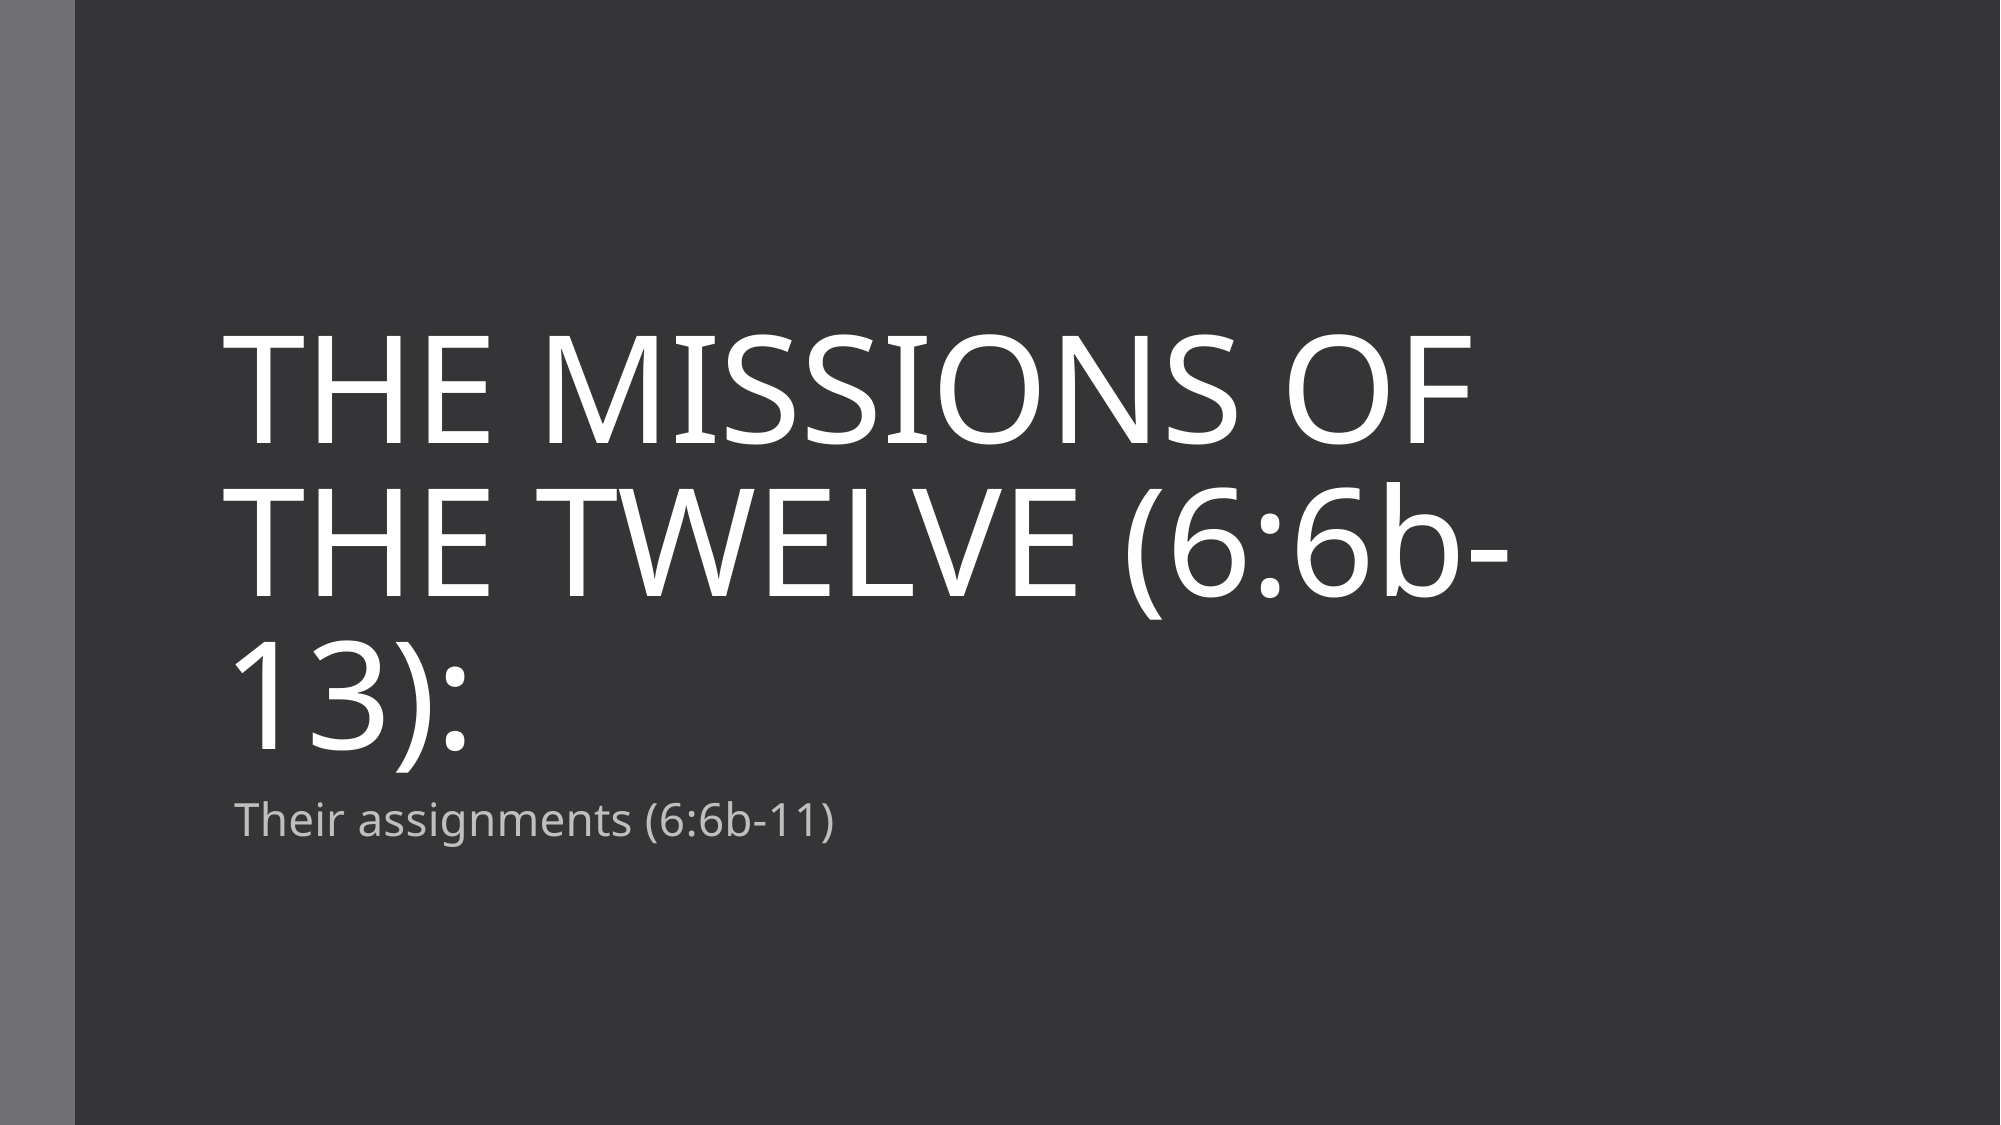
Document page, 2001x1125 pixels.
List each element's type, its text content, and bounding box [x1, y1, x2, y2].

subtitle Their assignments (6:6b-11) [206, 787, 1752, 1066]
title THE MISSIONS OF THE TWELVE (6:6b-13): [206, 124, 1752, 787]
